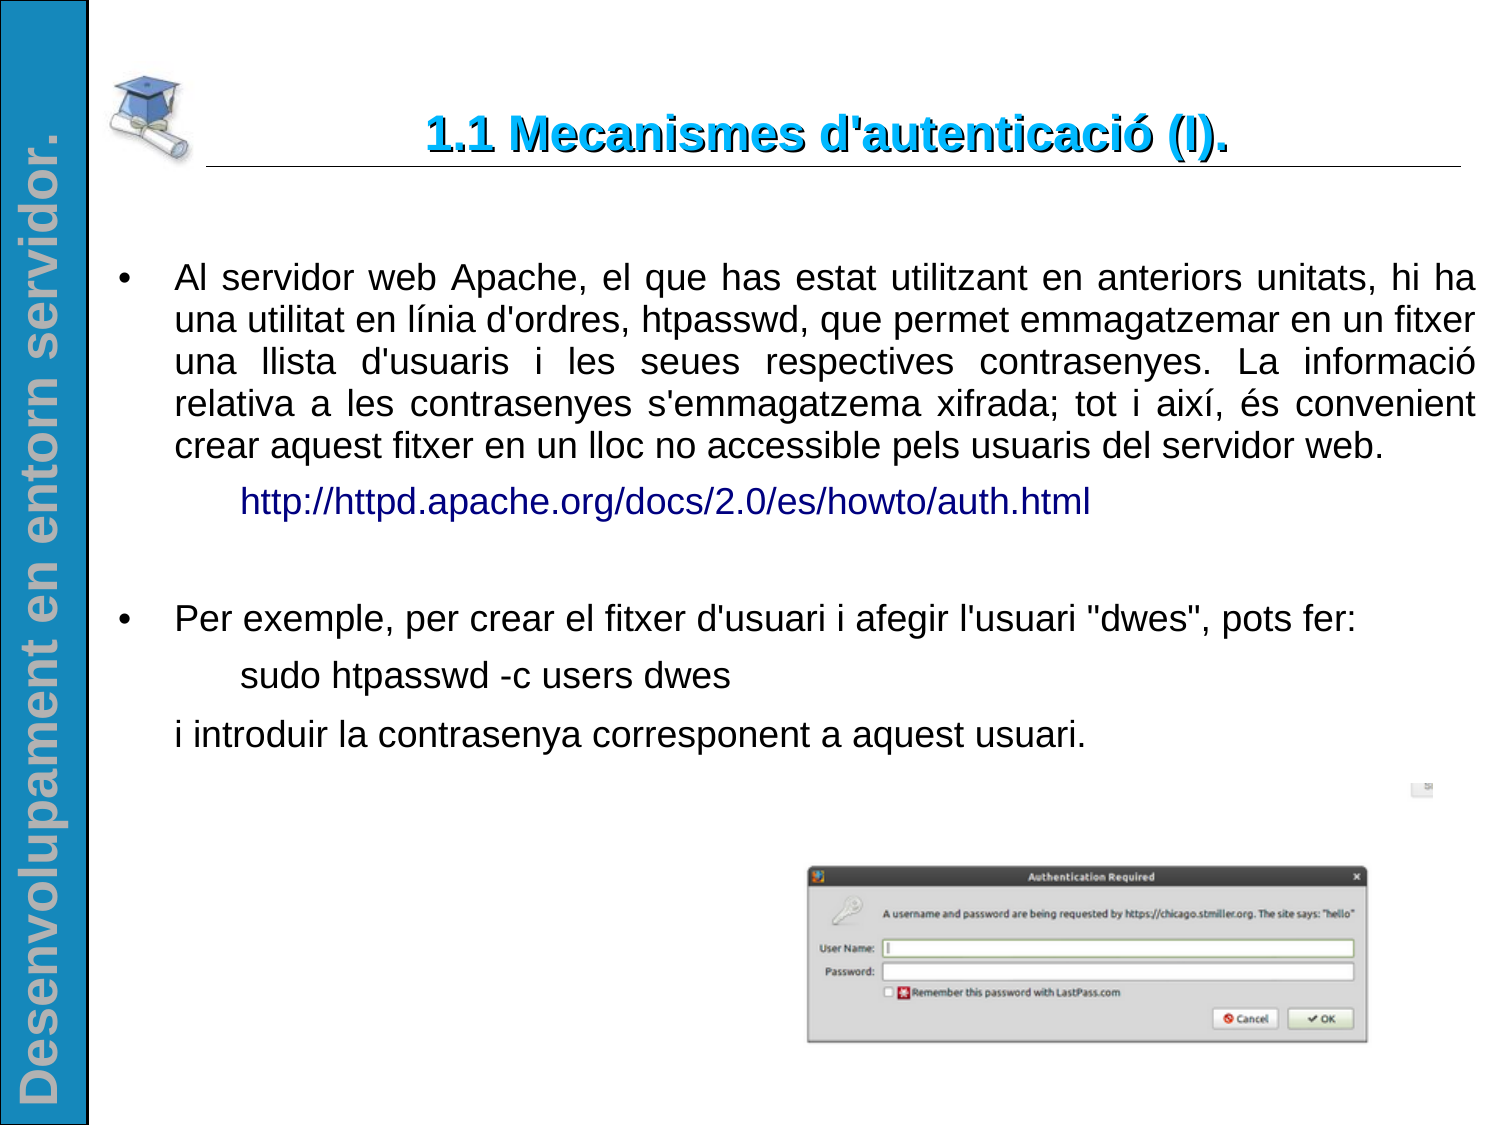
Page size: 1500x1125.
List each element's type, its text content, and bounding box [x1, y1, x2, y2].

picture [93, 61, 206, 174]
title 1.1 Mecanismes d'autenticació (I). [206, 88, 1447, 178]
picture [679, 783, 1433, 1093]
list Al servidor web Apache, el que has estat utilitzant en anteriors unitats, hi ha una utilitat en línia d'ordres, htpasswd, que permet emmagatzemar en un fitxer una llista d'usuaris i les seues respectives contrasenyes. La informació relativa a les contrasenyes s'emmagatzema xifrada; tot i així, és convenient crear aquest fitxer en un lloc no accessible pels usuaris del servidor web. http://httpd.apache.org/docs/2.0/es/howto/auth.html Per exemple, per crear el fitxer d'usuari i afegir l'usuari "dwes", pots fer: sudo htpasswd -c users dwes i introduir la contrasenya corresponent a aquest usuari. [118, 197, 1477, 1034]
